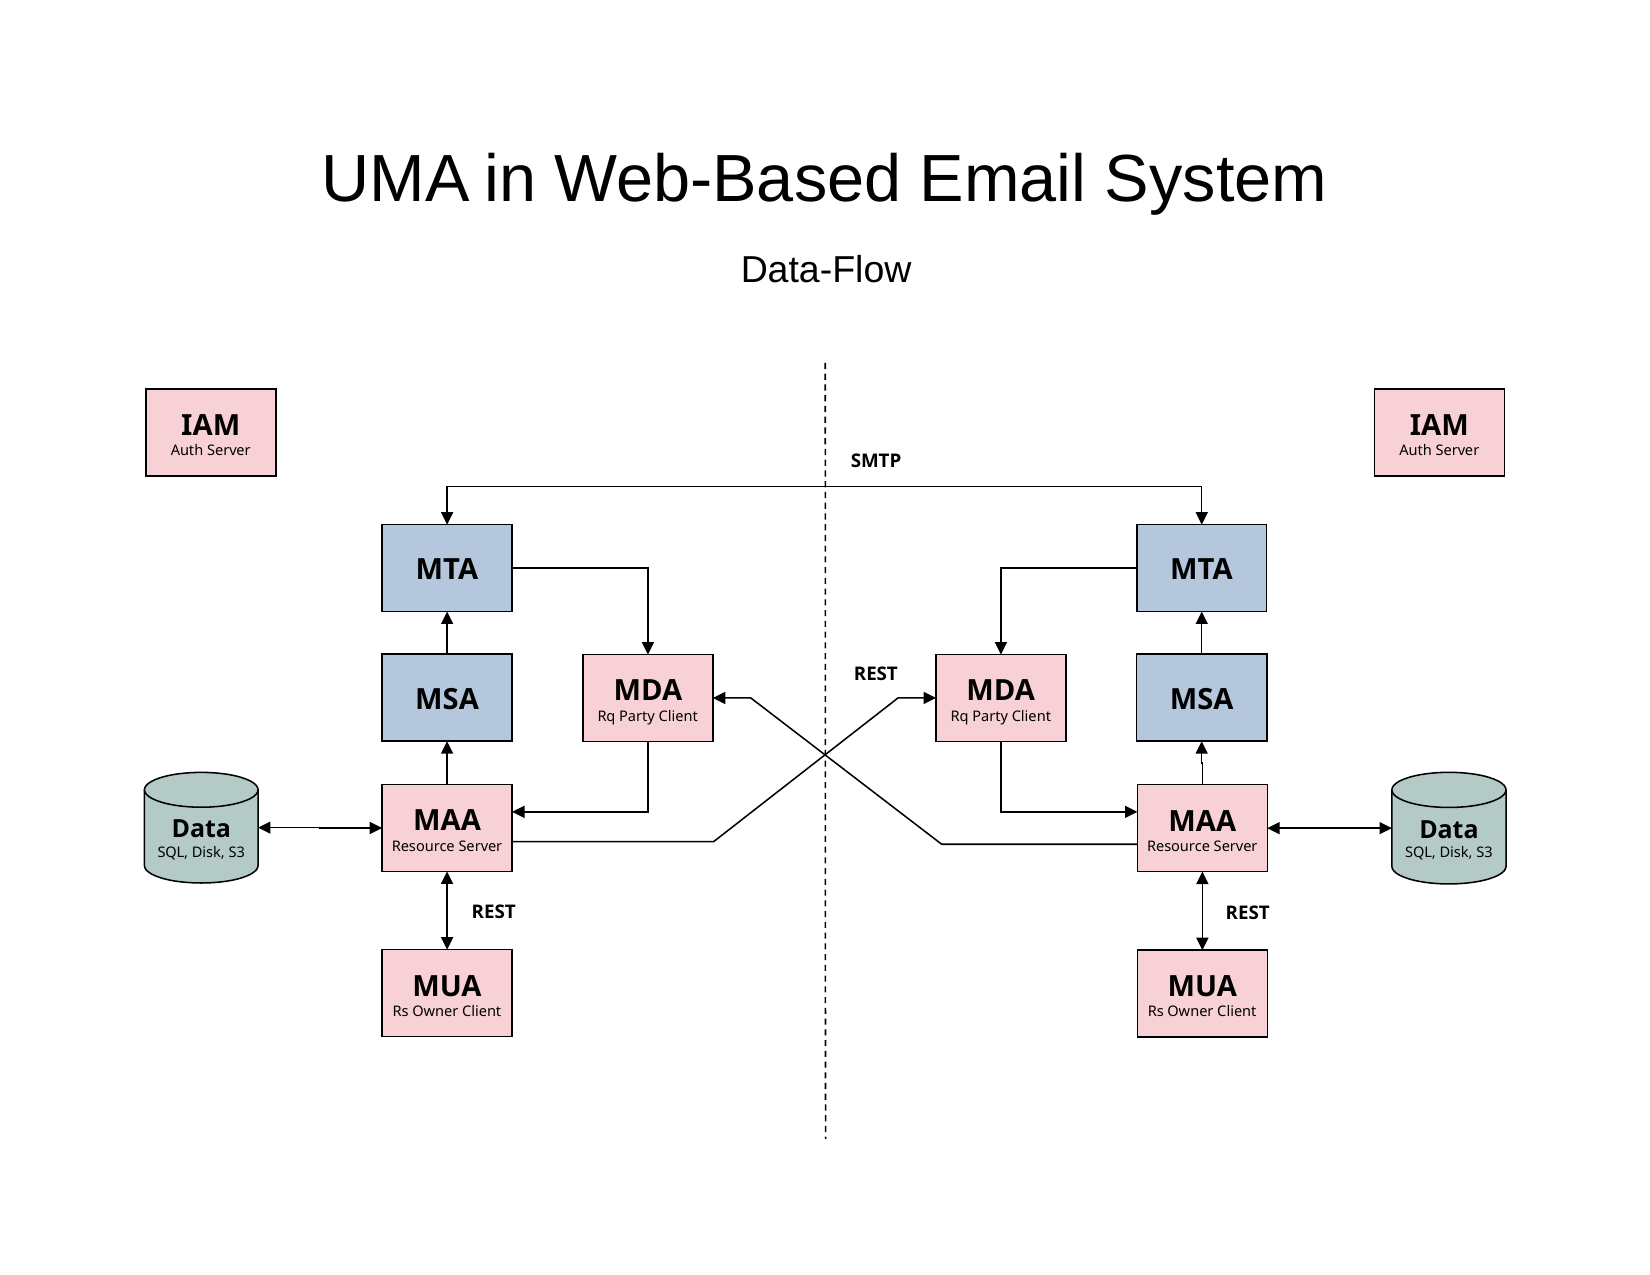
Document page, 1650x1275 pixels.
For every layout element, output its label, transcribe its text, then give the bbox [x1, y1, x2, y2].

text_box REST [456, 892, 531, 931]
text_box MSA [382, 654, 513, 742]
text_box IAM Auth Server [145, 388, 276, 476]
text_box MTA [382, 524, 513, 612]
text_box REST [839, 654, 913, 693]
text_box MSA [1136, 654, 1267, 742]
text_box MAA Resource Server [382, 784, 513, 872]
text_box MUA Rs Owner Client [1137, 950, 1268, 1038]
text_box Data SQL, Disk, S3 [144, 772, 259, 883]
text_box IAM Auth Server [1374, 388, 1505, 476]
text_box Data SQL, Disk, S3 [1391, 772, 1507, 884]
text_box REST [1210, 892, 1285, 931]
text_box MDA Rq Party Client [935, 654, 1066, 742]
text_box MAA Resource Server [1137, 784, 1268, 872]
text_box UMA in Web-Based Email System [134, 120, 1516, 229]
text_box MDA Rq Party Client [582, 654, 713, 742]
text_box Data-Flow [719, 240, 933, 298]
text_box MUA Rs Owner Client [382, 949, 513, 1037]
text_box SMTP [836, 441, 917, 479]
text_box MTA [1136, 524, 1267, 612]
